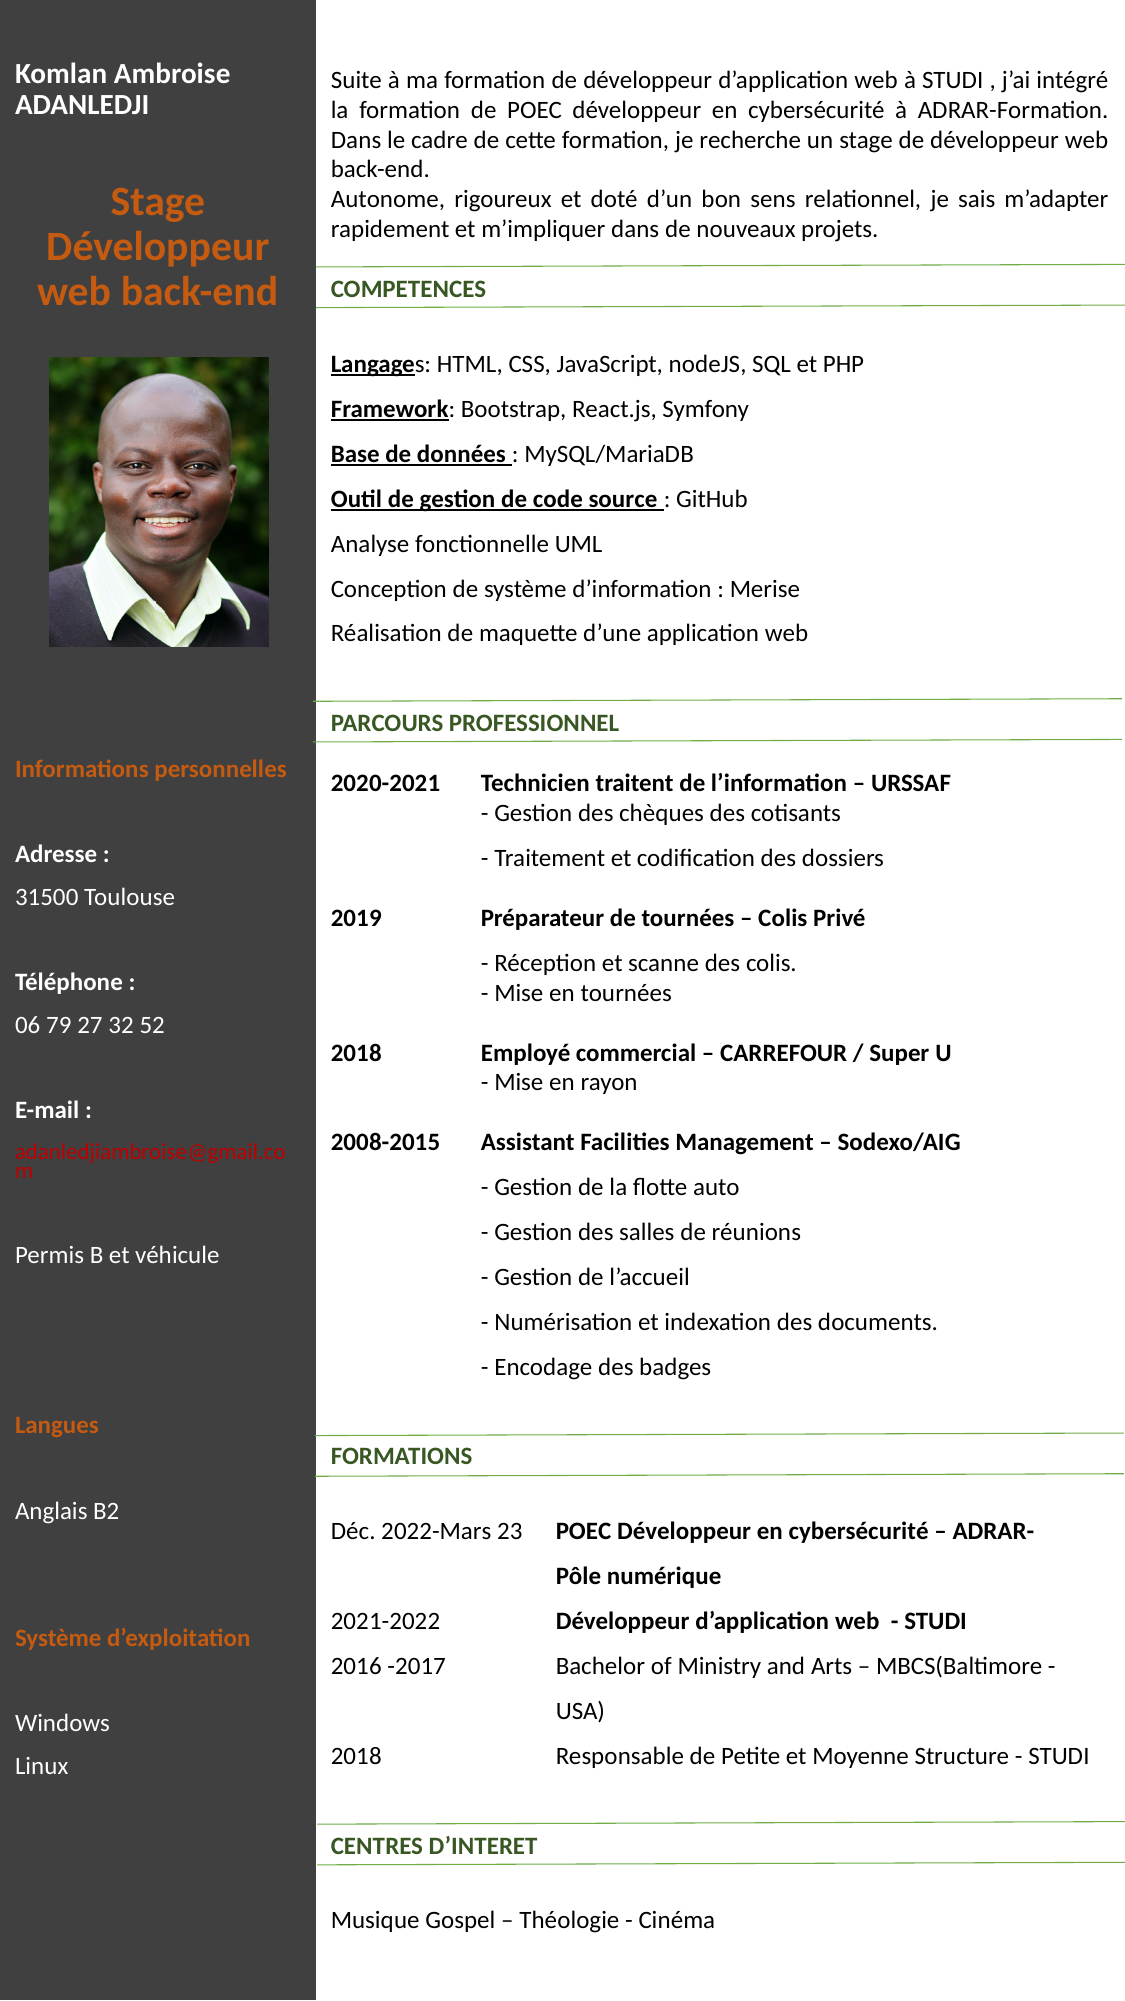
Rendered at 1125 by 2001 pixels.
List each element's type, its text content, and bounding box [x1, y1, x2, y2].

text_box Suite à ma formation de développeur d’application web à STUDI , j’ai intégré la formation de POEC développeur en cybersécurité à ADRAR-Formation. Dans le cadre de cette formation, je recherche un stage de développeur web back-end. Autonome, rigoureux et doté d’un bon sens relationnel, je sais m’adapter rapidement et m’impliquer dans de nouveaux projets. COMPETENCES Langages: HTML, CSS, JavaScript, nodeJS, SQL et PHP Framework: Bootstrap, React.js, Symfony Base de données : MySQL/MariaDB Outil de gestion de code source : GitHub Analyse fonctionnelle UML Conception de système d’information : Merise Réalisation de maquette d’une application web PARCOURS PROFESSIONNEL 2020-2021 Technicien traitent de l’information – URSSAF - Gestion des chèques des cotisants - Traitement et codification des dossiers 2019 Préparateur de tournées – Colis Privé - Réception et scanne des colis. - Mise en tournées 2018 Employé commercial – CARREFOUR / Super U - Mise en rayon 2008-2015 Assistant Facilities Management – Sodexo/AIG - Gestion de la flotte auto - Gestion des salles de réunions - Gestion de l’accueil - Numérisation et indexation des documents. - Encodage des badges FORMATIONS Déc. 2022-Mars 23 POEC Développeur en cybersécurité – ADRAR- Pôle numérique 2021-2022 Développeur d’application web - STUDI 2016 -2017 Bachelor of Ministry and Arts – MBCS(Baltimore - USA) 2018 Responsable de Petite et Moyenne Structure - STUDI CENTRES D’INTERET Musique Gospel – Théologie - Cinéma [315, 1434, 1125, 1475]
text_box Suite à ma formation de développeur d’application web à STUDI , j’ai intégré la formation de POEC développeur en cybersécurité à ADRAR-Formation. Dans le cadre de cette formation, je recherche un stage de développeur web back-end. Autonome, rigoureux et doté d’un bon sens relationnel, je sais m’adapter rapidement et m’impliquer dans de nouveaux projets. COMPETENCES Langages: HTML, CSS, JavaScript, nodeJS, SQL et PHP Framework: Bootstrap, React.js, Symfony Base de données : MySQL/MariaDB Outil de gestion de code source : GitHub Analyse fonctionnelle UML Conception de système d’information : Merise Réalisation de maquette d’une application web PARCOURS PROFESSIONNEL 2020-2021 Technicien traitent de l’information – URSSAF - Gestion des chèques des cotisants - Traitement et codification des dossiers 2019 Préparateur de tournées – Colis Privé - Réception et scanne des colis. - Mise en tournées 2018 Employé commercial – CARREFOUR / Super U - Mise en rayon 2008-2015 Assistant Facilities Management – Sodexo/AIG - Gestion de la flotte auto - Gestion des salles de réunions - Gestion de l’accueil - Numérisation et indexation des documents. - Encodage des badges FORMATIONS Déc. 2022-Mars 23 POEC Développeur en cybersécurité – ADRAR- Pôle numérique 2021-2022 Développeur d’application web - STUDI 2016 -2017 Bachelor of Ministry and Arts – MBCS(Baltimore - USA) 2018 Responsable de Petite et Moyenne Structure - STUDI CENTRES D’INTERET Musique Gospel – Théologie - Cinéma [315, 55, 1125, 266]
subtitle Komlan Ambroise ADANLEDJI Stage Développeur web back-end Informations personnelles Adresse : 31500 Toulouse Téléphone : 06 79 27 32 52 E-mail : adanledjiambroise@gmail.com Permis B et véhicule Langues Anglais B2 Système d’exploitation Windows Linux [0, 0, 316, 2000]
text_box Suite à ma formation de développeur d’application web à STUDI , j’ai intégré la formation de POEC développeur en cybersécurité à ADRAR-Formation. Dans le cadre de cette formation, je recherche un stage de développeur web back-end. Autonome, rigoureux et doté d’un bon sens relationnel, je sais m’adapter rapidement et m’impliquer dans de nouveaux projets. COMPETENCES Langages: HTML, CSS, JavaScript, nodeJS, SQL et PHP Framework: Bootstrap, React.js, Symfony Base de données : MySQL/MariaDB Outil de gestion de code source : GitHub Analyse fonctionnelle UML Conception de système d’information : Merise Réalisation de maquette d’une application web PARCOURS PROFESSIONNEL 2020-2021 Technicien traitent de l’information – URSSAF - Gestion des chèques des cotisants - Traitement et codification des dossiers 2019 Préparateur de tournées – Colis Privé - Réception et scanne des colis. - Mise en tournées 2018 Employé commercial – CARREFOUR / Super U - Mise en rayon 2008-2015 Assistant Facilities Management – Sodexo/AIG - Gestion de la flotte auto - Gestion des salles de réunions - Gestion de l’accueil - Numérisation et indexation des documents. - Encodage des badges FORMATIONS Déc. 2022-Mars 23 POEC Développeur en cybersécurité – ADRAR- Pôle numérique 2021-2022 Développeur d’application web - STUDI 2016 -2017 Bachelor of Ministry and Arts – MBCS(Baltimore - USA) 2018 Responsable de Petite et Moyenne Structure - STUDI CENTRES D’INTERET Musique Gospel – Théologie - Cinéma [315, 306, 1125, 1435]
picture [49, 357, 269, 647]
text_box Suite à ma formation de développeur d’application web à STUDI , j’ai intégré la formation de POEC développeur en cybersécurité à ADRAR-Formation. Dans le cadre de cette formation, je recherche un stage de développeur web back-end. Autonome, rigoureux et doté d’un bon sens relationnel, je sais m’adapter rapidement et m’impliquer dans de nouveaux projets. COMPETENCES Langages: HTML, CSS, JavaScript, nodeJS, SQL et PHP Framework: Bootstrap, React.js, Symfony Base de données : MySQL/MariaDB Outil de gestion de code source : GitHub Analyse fonctionnelle UML Conception de système d’information : Merise Réalisation de maquette d’une application web PARCOURS PROFESSIONNEL 2020-2021 Technicien traitent de l’information – URSSAF - Gestion des chèques des cotisants - Traitement et codification des dossiers 2019 Préparateur de tournées – Colis Privé - Réception et scanne des colis. - Mise en tournées 2018 Employé commercial – CARREFOUR / Super U - Mise en rayon 2008-2015 Assistant Facilities Management – Sodexo/AIG - Gestion de la flotte auto - Gestion des salles de réunions - Gestion de l’accueil - Numérisation et indexation des documents. - Encodage des badges FORMATIONS Déc. 2022-Mars 23 POEC Développeur en cybersécurité – ADRAR- Pôle numérique 2021-2022 Développeur d’application web - STUDI 2016 -2017 Bachelor of Ministry and Arts – MBCS(Baltimore - USA) 2018 Responsable de Petite et Moyenne Structure - STUDI CENTRES D’INTERET Musique Gospel – Théologie - Cinéma [315, 265, 1125, 307]
text_box Suite à ma formation de développeur d’application web à STUDI , j’ai intégré la formation de POEC développeur en cybersécurité à ADRAR-Formation. Dans le cadre de cette formation, je recherche un stage de développeur web back-end. Autonome, rigoureux et doté d’un bon sens relationnel, je sais m’adapter rapidement et m’impliquer dans de nouveaux projets. COMPETENCES Langages: HTML, CSS, JavaScript, nodeJS, SQL et PHP Framework: Bootstrap, React.js, Symfony Base de données : MySQL/MariaDB Outil de gestion de code source : GitHub Analyse fonctionnelle UML Conception de système d’information : Merise Réalisation de maquette d’une application web PARCOURS PROFESSIONNEL 2020-2021 Technicien traitent de l’information – URSSAF - Gestion des chèques des cotisants - Traitement et codification des dossiers 2019 Préparateur de tournées – Colis Privé - Réception et scanne des colis. - Mise en tournées 2018 Employé commercial – CARREFOUR / Super U - Mise en rayon 2008-2015 Assistant Facilities Management – Sodexo/AIG - Gestion de la flotte auto - Gestion des salles de réunions - Gestion de l’accueil - Numérisation et indexation des documents. - Encodage des badges FORMATIONS Déc. 2022-Mars 23 POEC Développeur en cybersécurité – ADRAR- Pôle numérique 2021-2022 Développeur d’application web - STUDI 2016 -2017 Bachelor of Ministry and Arts – MBCS(Baltimore - USA) 2018 Responsable de Petite et Moyenne Structure - STUDI CENTRES D’INTERET Musique Gospel – Théologie - Cinéma [315, 1475, 1125, 1995]
